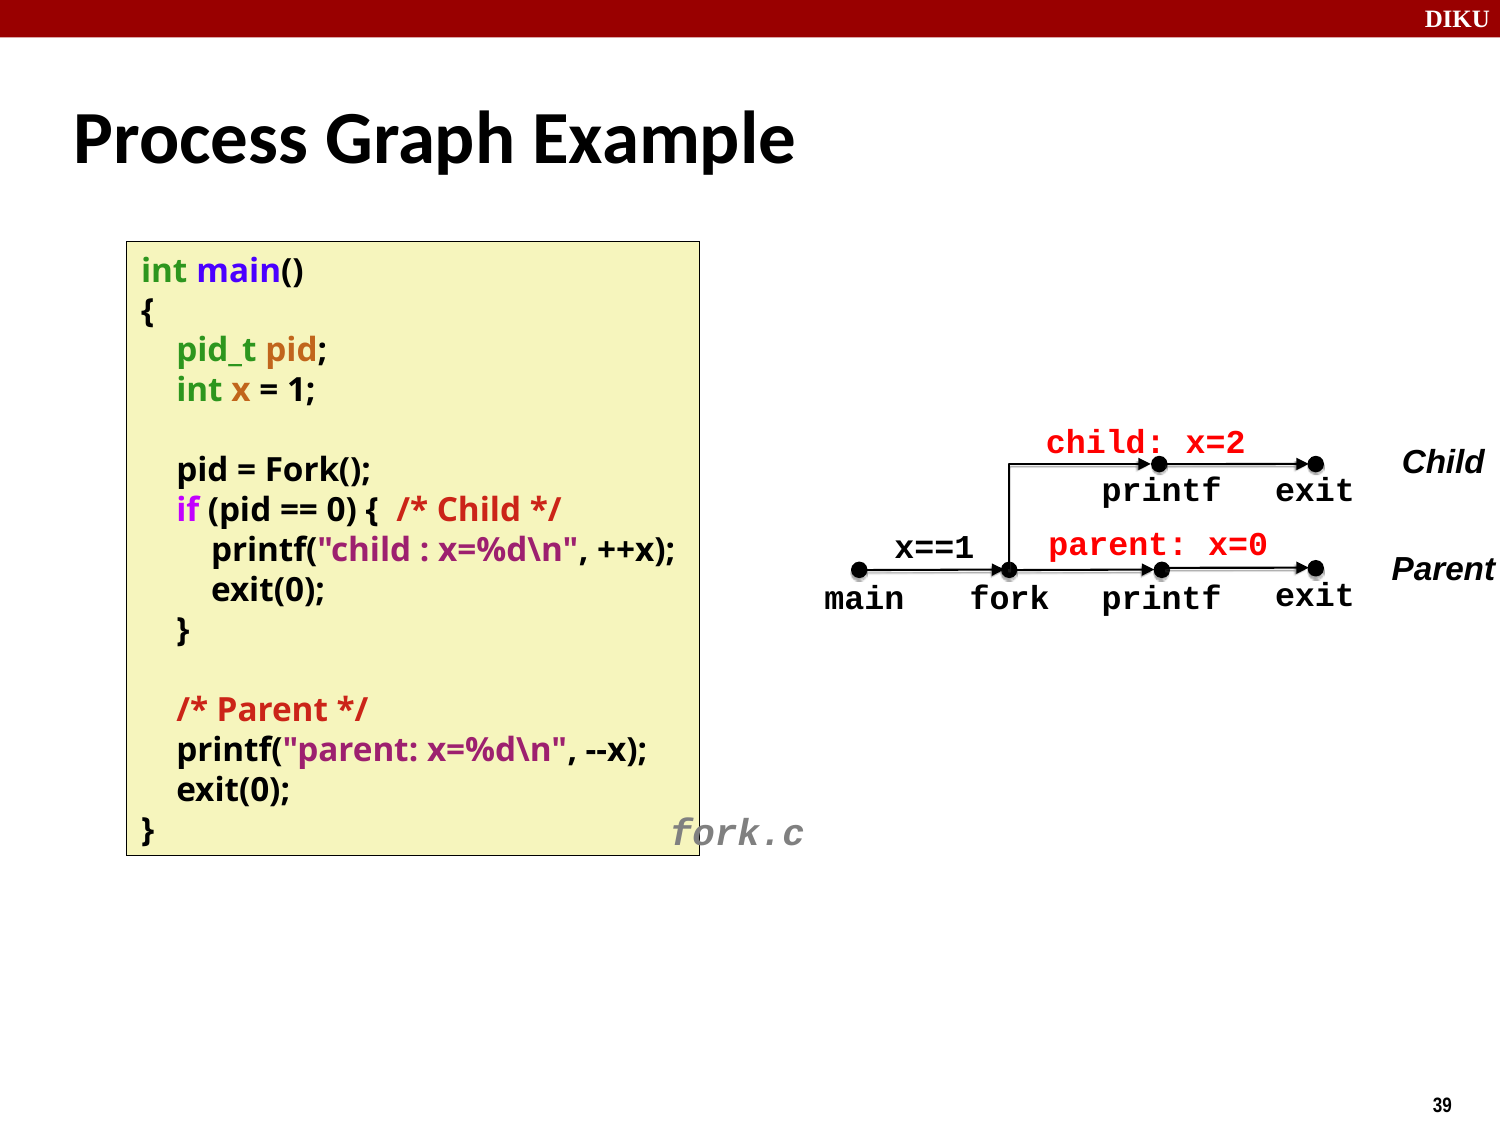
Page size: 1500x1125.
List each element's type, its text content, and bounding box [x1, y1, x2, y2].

title Process Graph Example [58, 71, 1304, 197]
text_box [852, 562, 867, 568]
text_box printf [1083, 570, 1240, 624]
text_box parent: x=0 [1007, 514, 1309, 570]
text_box exit [1237, 565, 1393, 621]
text_box [1152, 456, 1166, 461]
text_box printf [1083, 461, 1237, 514]
text_box Parent [1376, 539, 1500, 595]
text_box child: x=2 [995, 412, 1297, 468]
text_box main [809, 568, 920, 624]
text_box [1309, 560, 1323, 565]
text_box [1309, 456, 1323, 461]
text_box exit [1237, 461, 1393, 516]
text_box fork [954, 568, 1065, 664]
text_box x==1 [869, 517, 1000, 573]
text_box int main() { pid_t pid; int x = 1; pid = Fork(); if (pid == 0) { /* Child */ printf("child : x=%d\n", ++x); exit(0); } /* Parent */ printf("parent: x=%d\n", --x); exit(0); } [126, 241, 699, 856]
text_box fork.c [655, 803, 821, 862]
text_box Child [1387, 433, 1500, 489]
